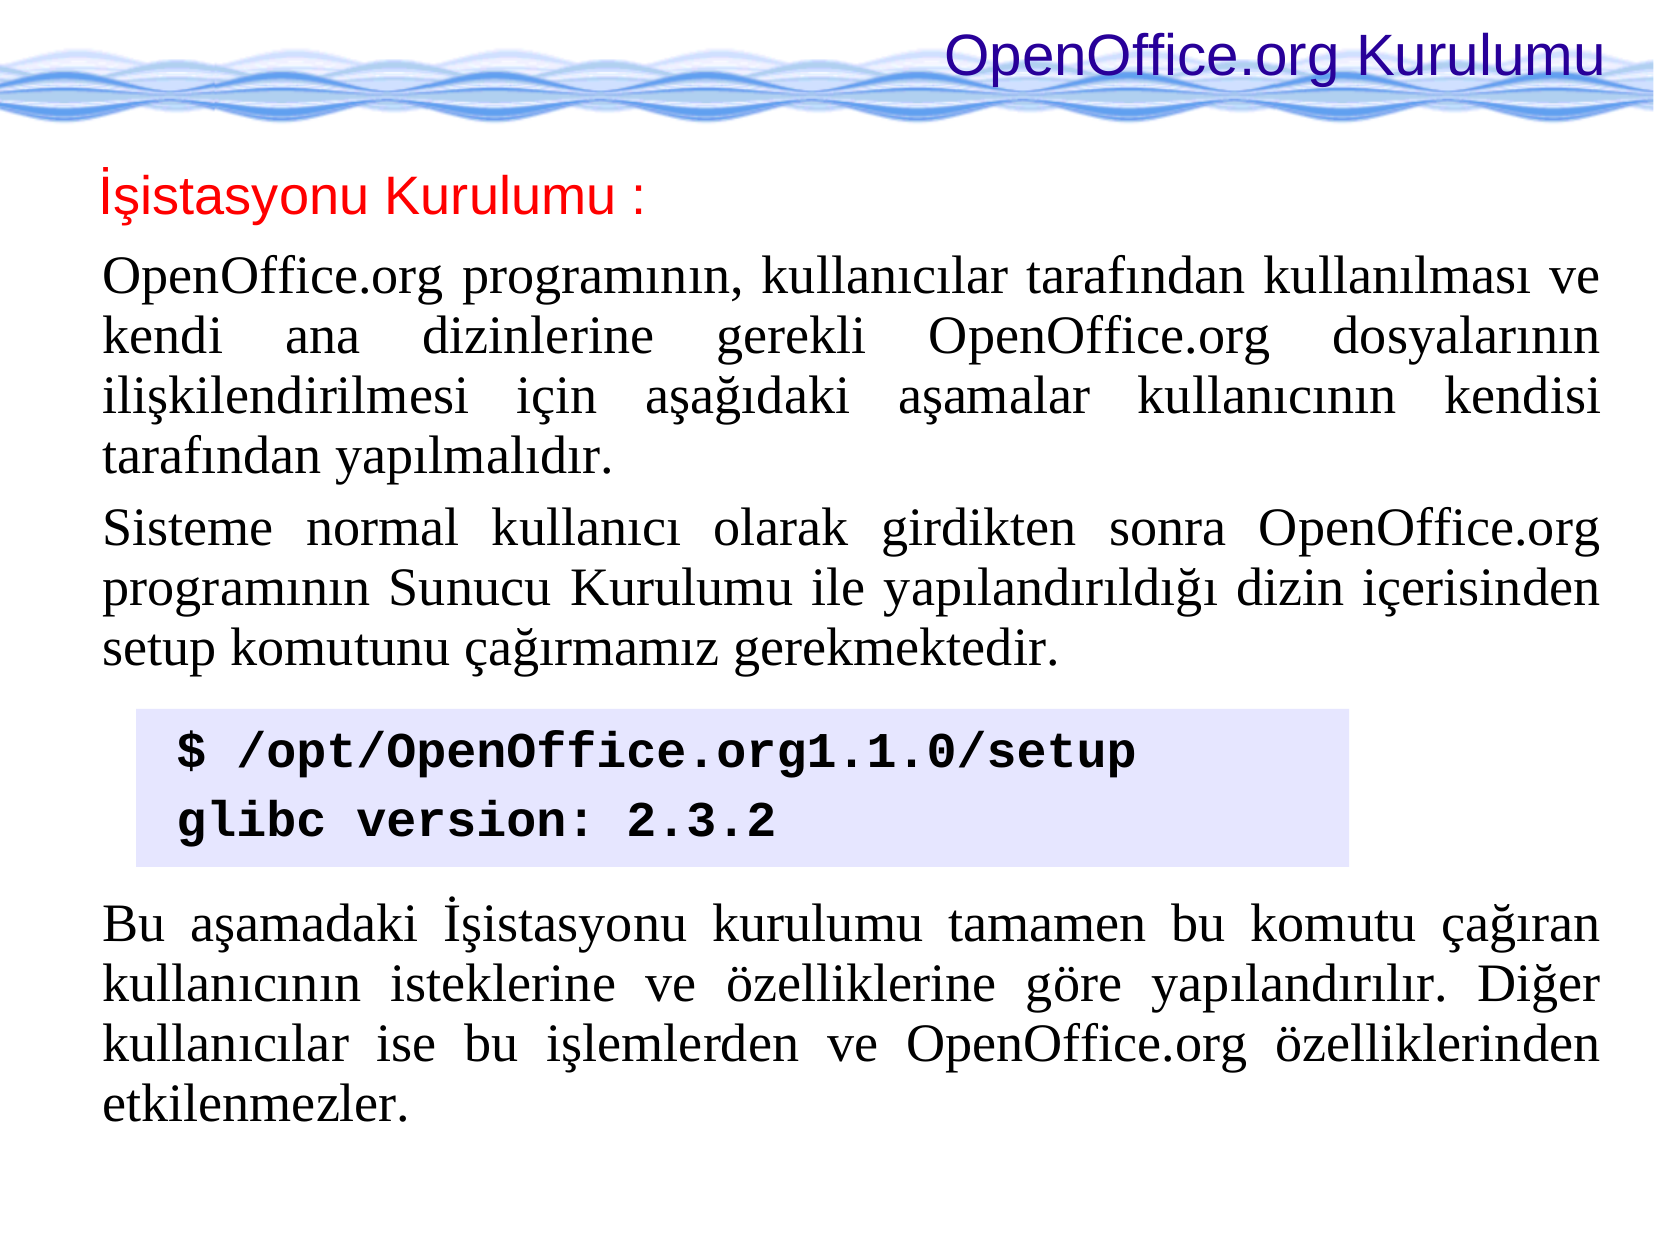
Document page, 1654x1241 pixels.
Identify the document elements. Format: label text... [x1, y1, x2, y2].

text_box İşistasyonu Kurulumu : [83, 158, 703, 234]
picture [0, 41, 1654, 129]
text_box OpenOffice.org Kurulumu [587, 15, 1654, 96]
text_box OpenOffice.org programının, kullanıcılar tarafından kullanılması ve kendi ana dizinlerine gerekli OpenOffice.org dosyalarının ilişkilendirilmesi için aşağıdaki aşamalar kullanıcının kendisi tarafından yapılmalıdır. Sisteme normal kullanıcı olarak girdikten sonra OpenOffice.org programının Sunucu Kurulumu ile yapılandırıldığı dizin içerisinden setup komutunu çağırmamız gerekmektedir. $ /opt/OpenOffice.org1.1.0/setup glibc version: 2.3.2 Bu aşamadaki İşistasyonu kurulumu tamamen bu komutu çağıran kullanıcının isteklerine ve özelliklerine göre yapılandırılır. Diğer kullanıcılar ise bu işlemlerden ve OpenOffice.org özelliklerinden etkilenmezler. [87, 238, 1618, 1166]
